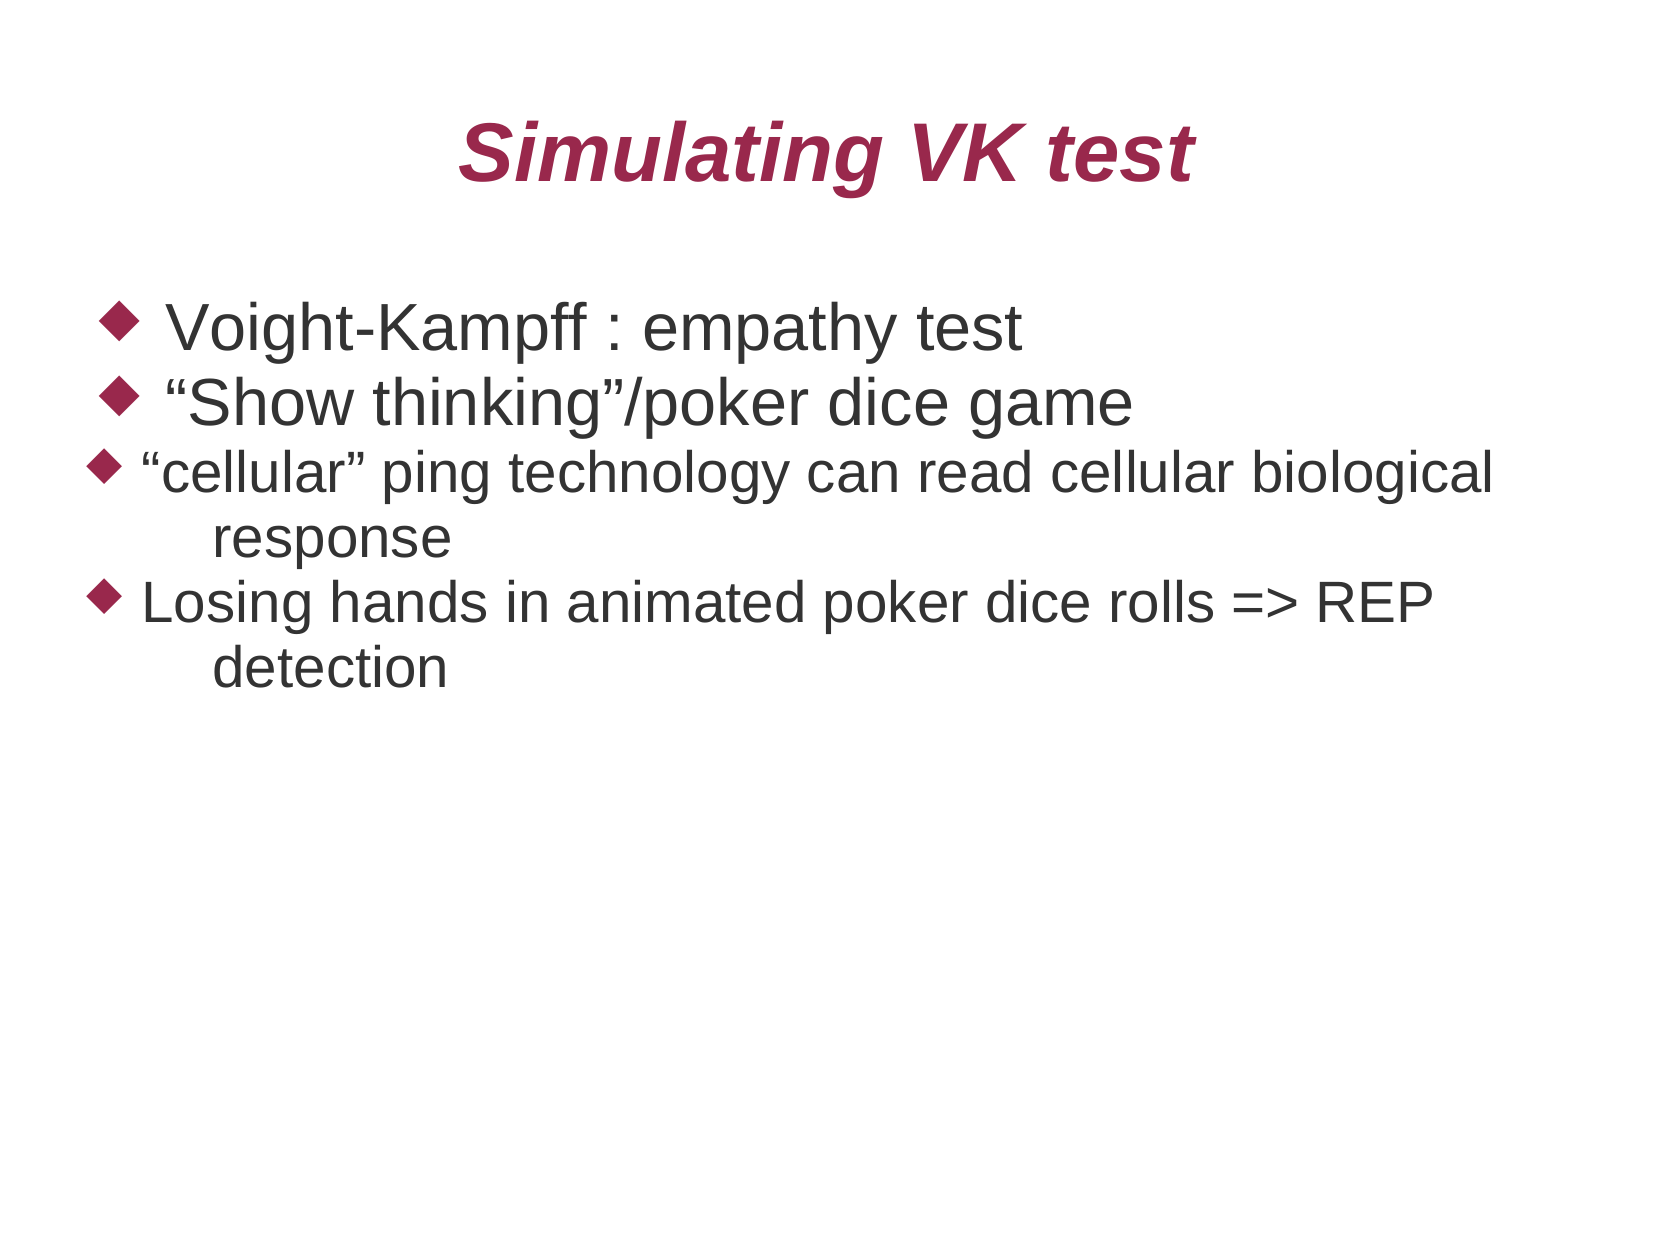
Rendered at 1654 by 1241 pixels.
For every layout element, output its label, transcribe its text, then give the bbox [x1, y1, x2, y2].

list Voight-Kampff : empathy test “Show thinking”/poker dice game “cellular” ping technology can read cellular biological response Losing hands in animated poker dice rolls => REP detection [82, 290, 1571, 1109]
title Simulating VK test [82, 49, 1571, 257]
